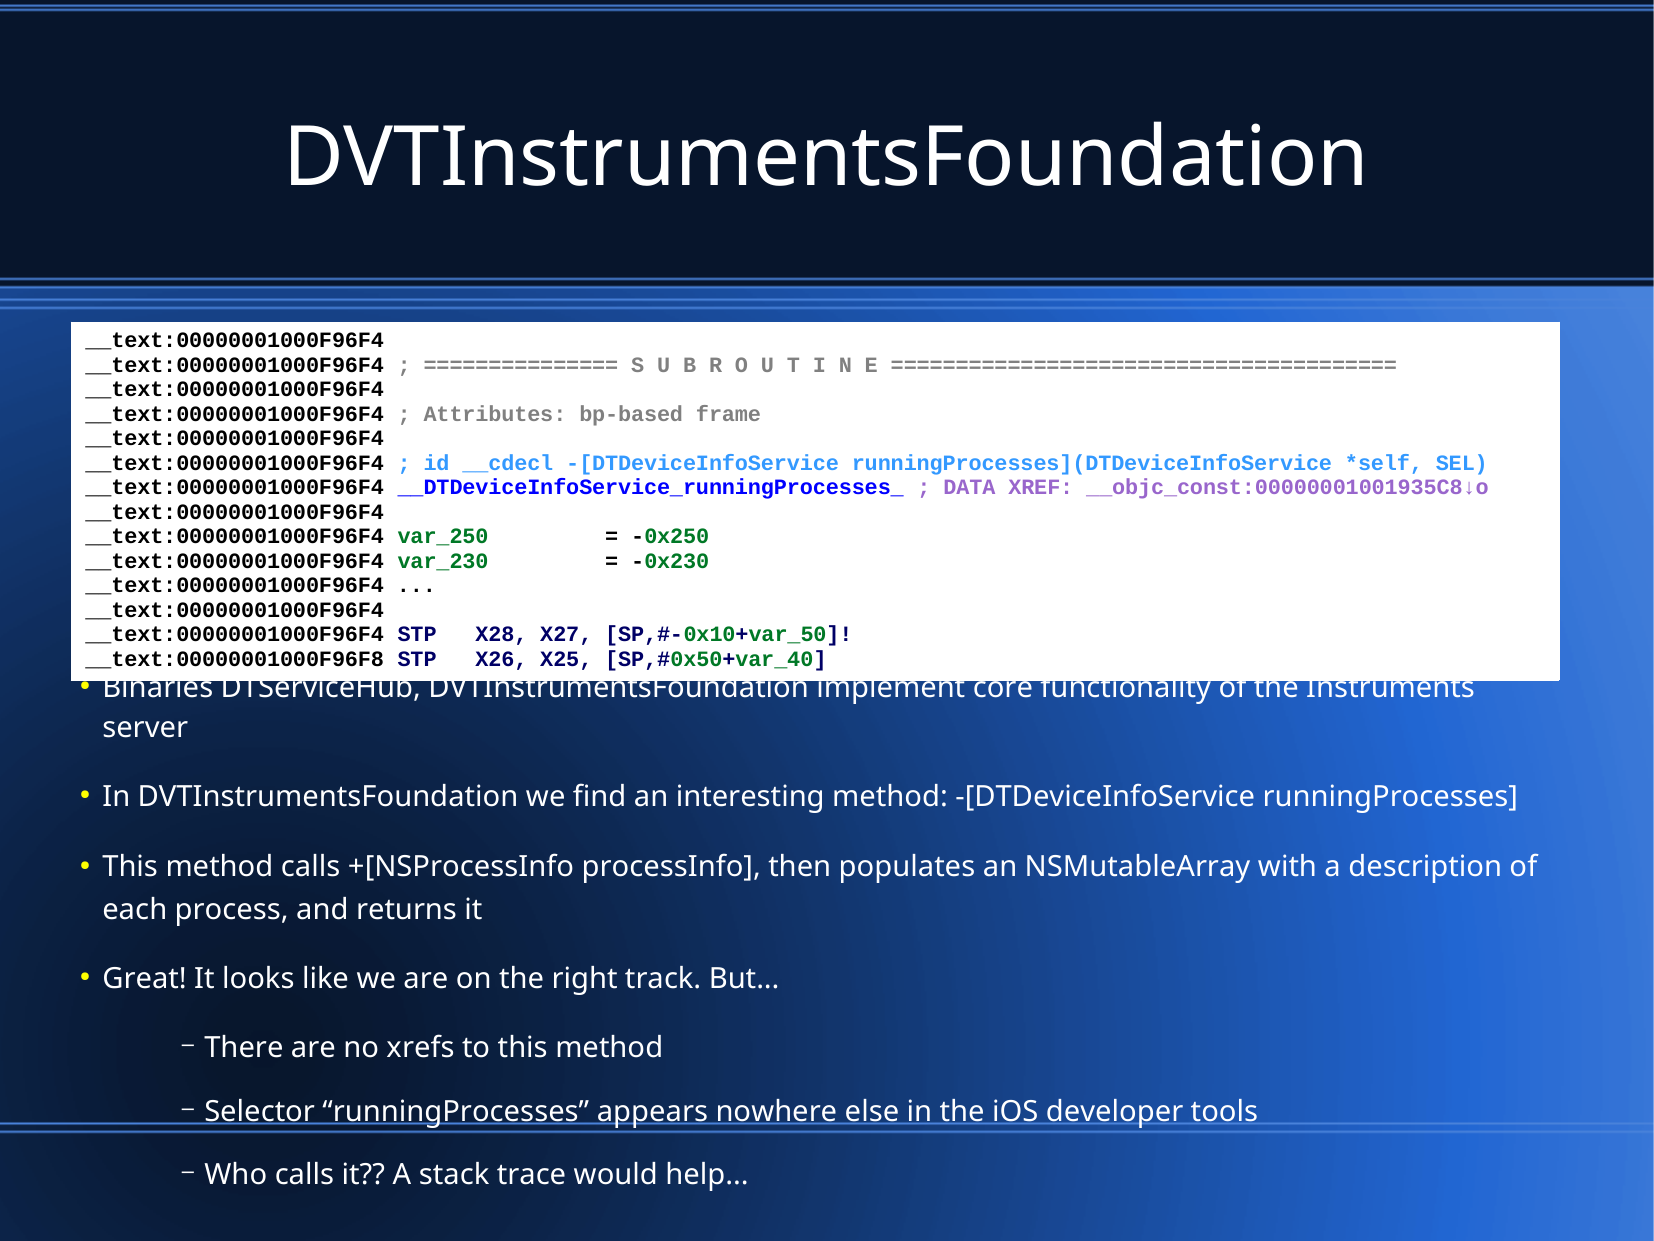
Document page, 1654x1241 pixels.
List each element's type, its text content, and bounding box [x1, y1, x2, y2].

list Binaries DTServiceHub, DVTInstrumentsFoundation implement core functionality of the Instruments server In DVTInstrumentsFoundation we find an interesting method: -[DTDeviceInfoService runningProcesses] This method calls +﻿[NSProcessInfo processInfo], then populates an NSMutableArray with a description of each process, and returns it Great! It looks like we are on the right track. But... There are no xrefs to this method Selector “runningProcesses” appears nowhere else in the iOS developer tools Who calls it?? A stack trace would help... [72, 666, 1561, 1116]
picture [0, 0, 1654, 1241]
title DVTInstrumentsFoundation [82, 49, 1571, 257]
table_header __text:00000001000F96F4 __text:00000001000F96F4 ; =============== S U B R O U T I N E ======================================= __text:00000001000F96F4 __text:00000001000F96F4 ; Attributes: bp-based frame __text:00000001000F96F4 __text:00000001000F96F4 ; id __cdecl -[DTDeviceInfoService runningProcesses](DTDeviceInfoService *self, SEL) __text:00000001000F96F4 __DTDeviceInfoService_runningProcesses_ ; DATA XREF: __objc_const:00000001001935C8↓o __text:00000001000F96F4 __text:00000001000F96F4 var_250 = -0x250 __text:00000001000F96F4 var_230 = -0x230 __text:00000001000F96F4 ... __text:00000001000F96F4 __text:00000001000F96F4 STP X28, X27, [SP,#-0x10+var_50]! __text:00000001000F96F8 STP X26, X25, [SP,#0x50+var_40] [72, 323, 1559, 666]
